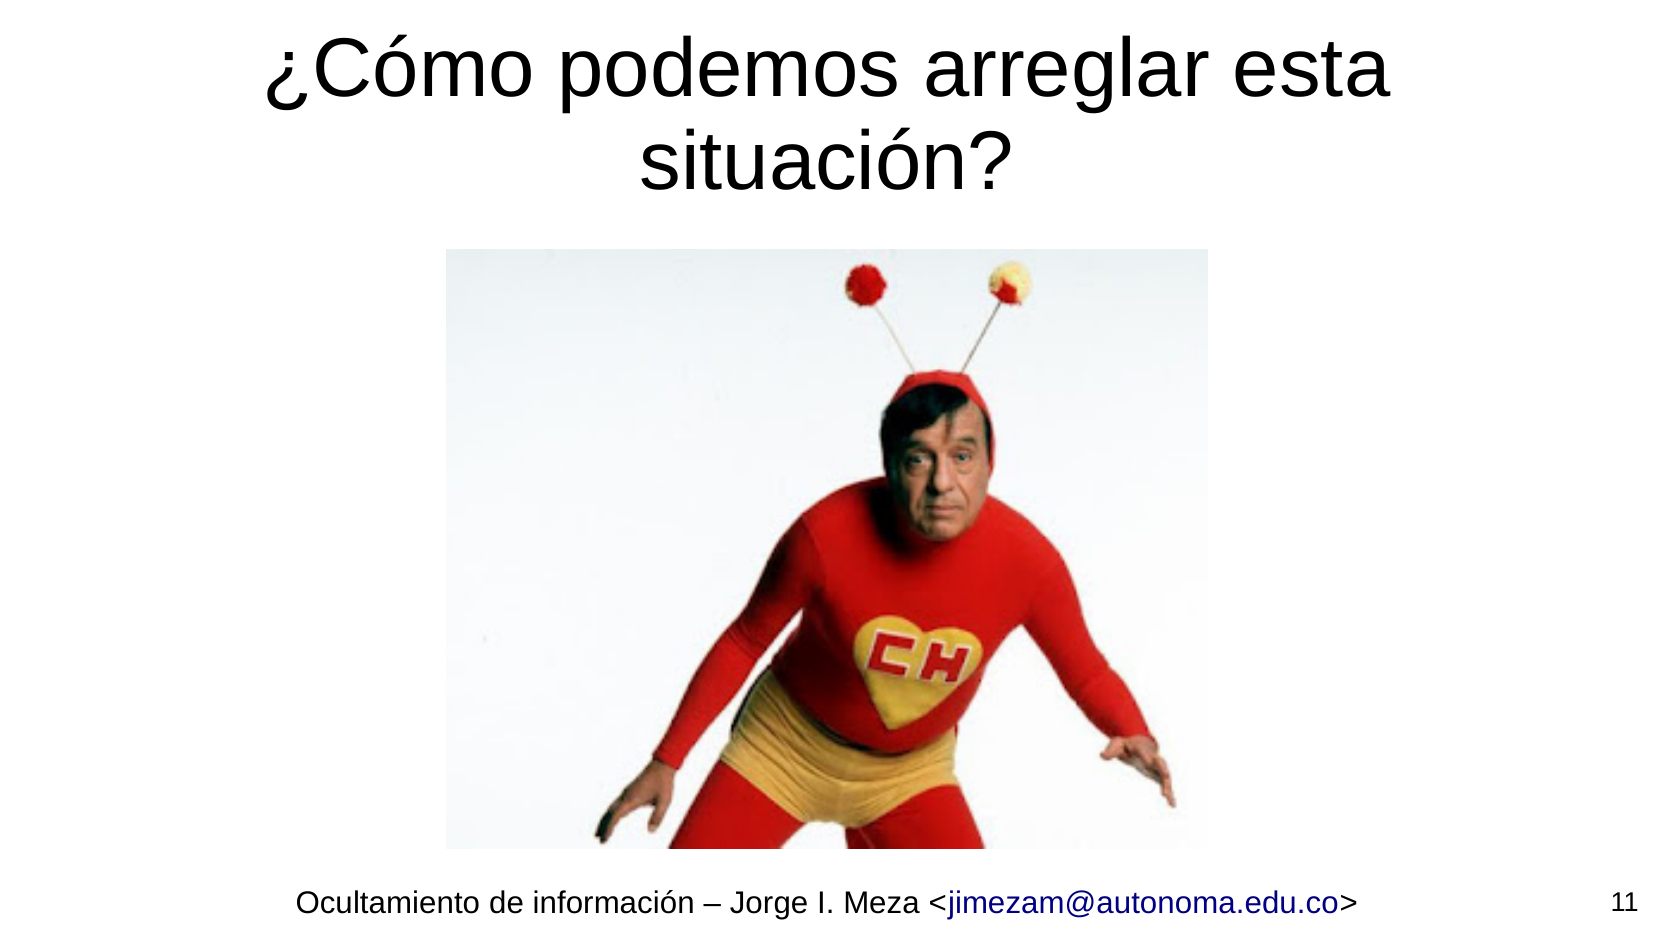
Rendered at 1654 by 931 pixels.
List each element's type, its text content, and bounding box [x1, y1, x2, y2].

picture [446, 249, 1208, 849]
title ¿Cómo podemos arreglar esta situación? [82, 21, 1571, 208]
